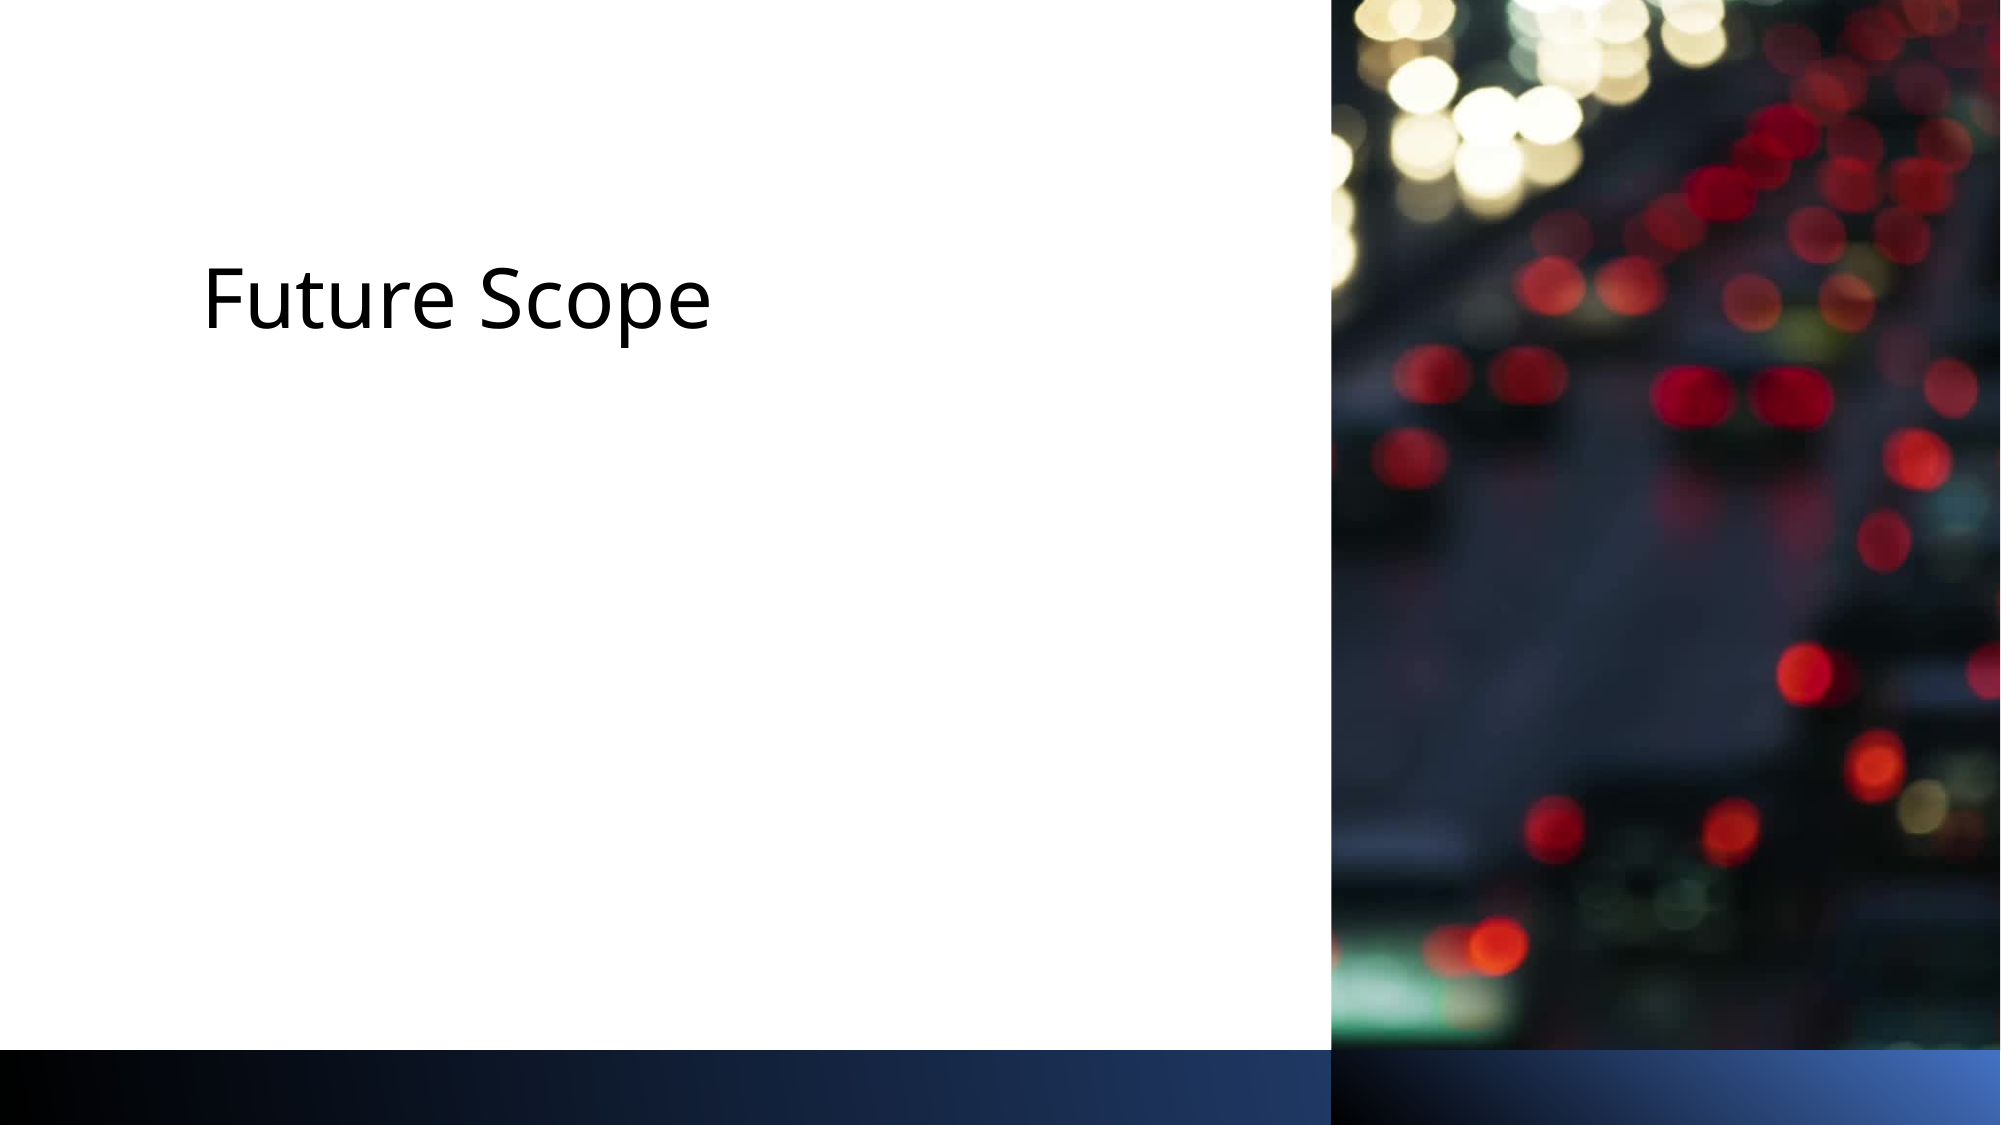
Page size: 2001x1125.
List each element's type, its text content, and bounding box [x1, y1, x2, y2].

text_box [0, 0, 2000, 1125]
picture [1331, 0, 2000, 1051]
title Future Scope [186, 82, 1200, 354]
